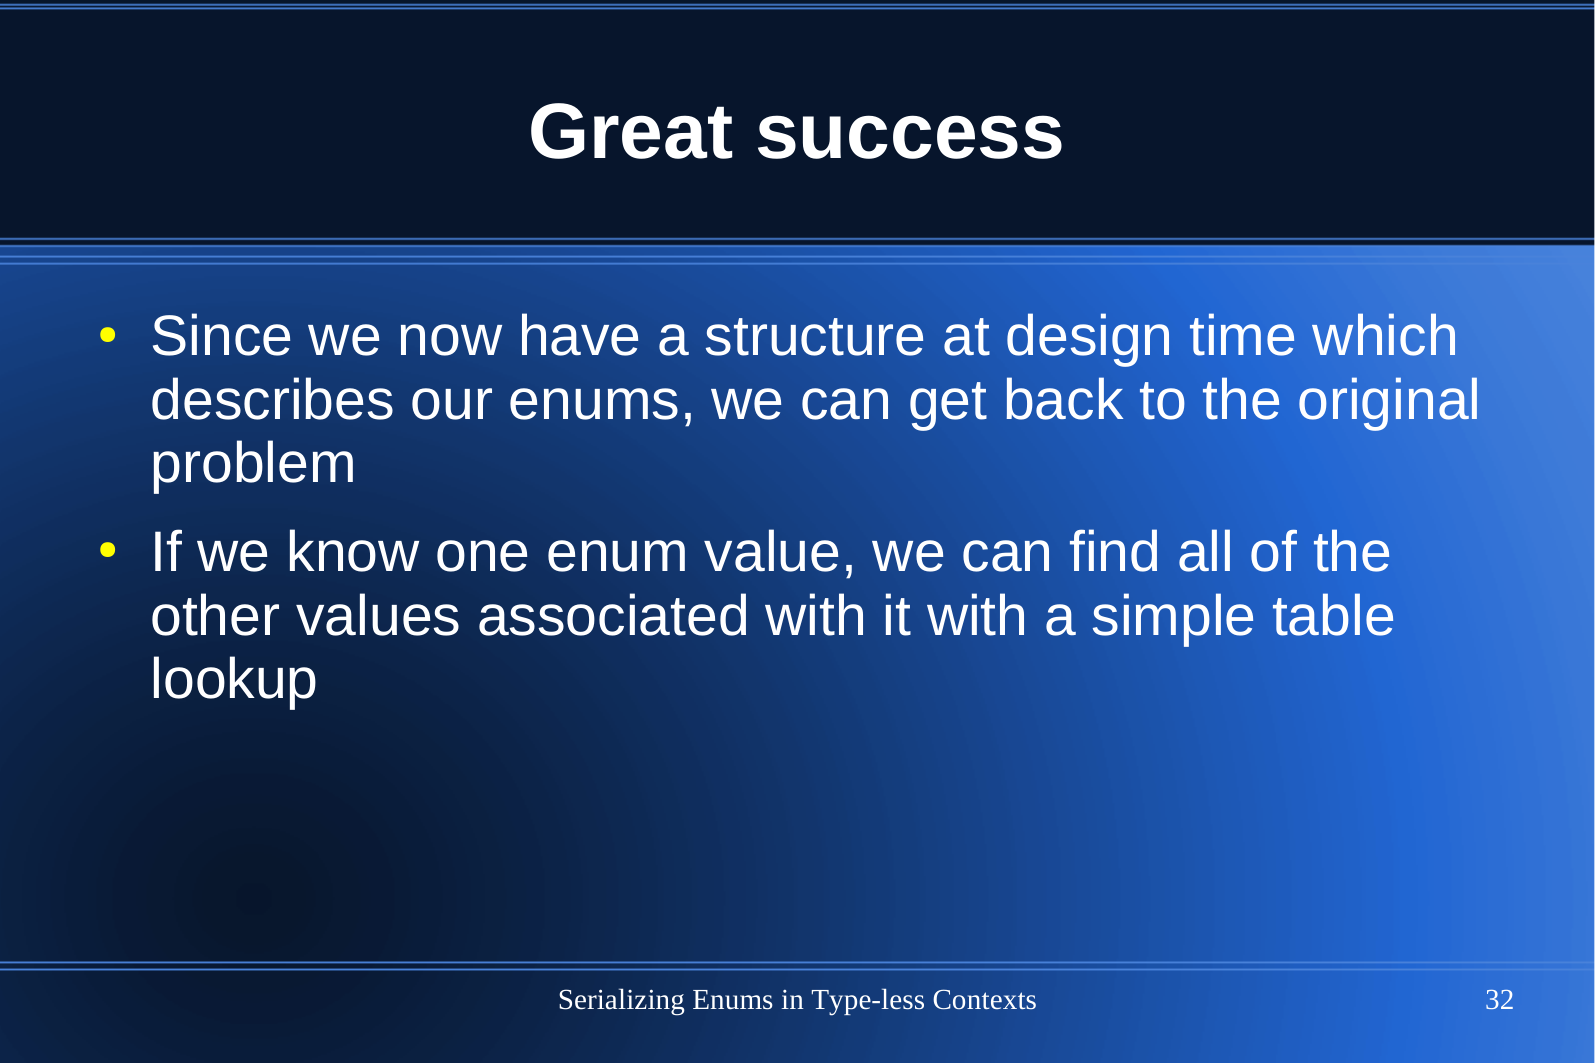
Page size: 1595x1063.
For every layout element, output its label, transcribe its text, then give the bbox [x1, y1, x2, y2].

picture [0, 0, 1595, 1063]
title Great success [79, 42, 1515, 220]
list Since we now have a structure at design time which describes our enums, we can get back to the original problem If we know one enum value, we can find all of the other values associated with it with a simple table lookup [79, 304, 1515, 921]
